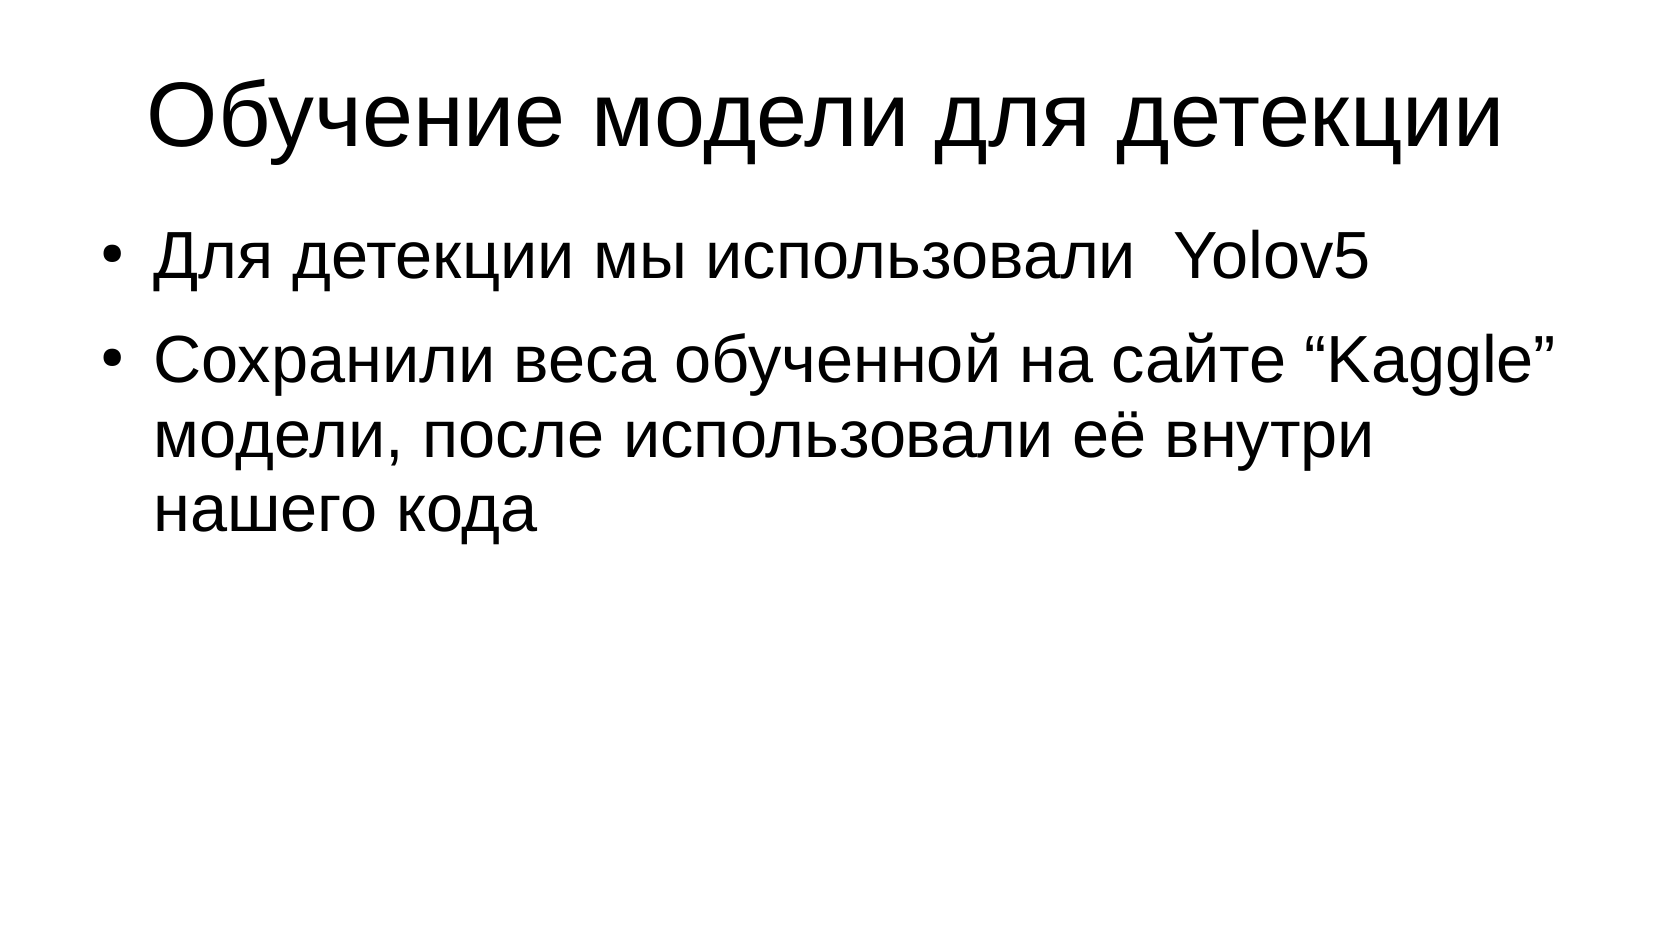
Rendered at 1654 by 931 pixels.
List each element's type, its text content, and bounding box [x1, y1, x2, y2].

list Для детекции мы использовали Yolov5 Сохранили веса обученной на сайте “Kaggle” модели, после использовали её внутри нашего кода [82, 217, 1571, 758]
title Обучение модели для детекции [82, 37, 1571, 193]
